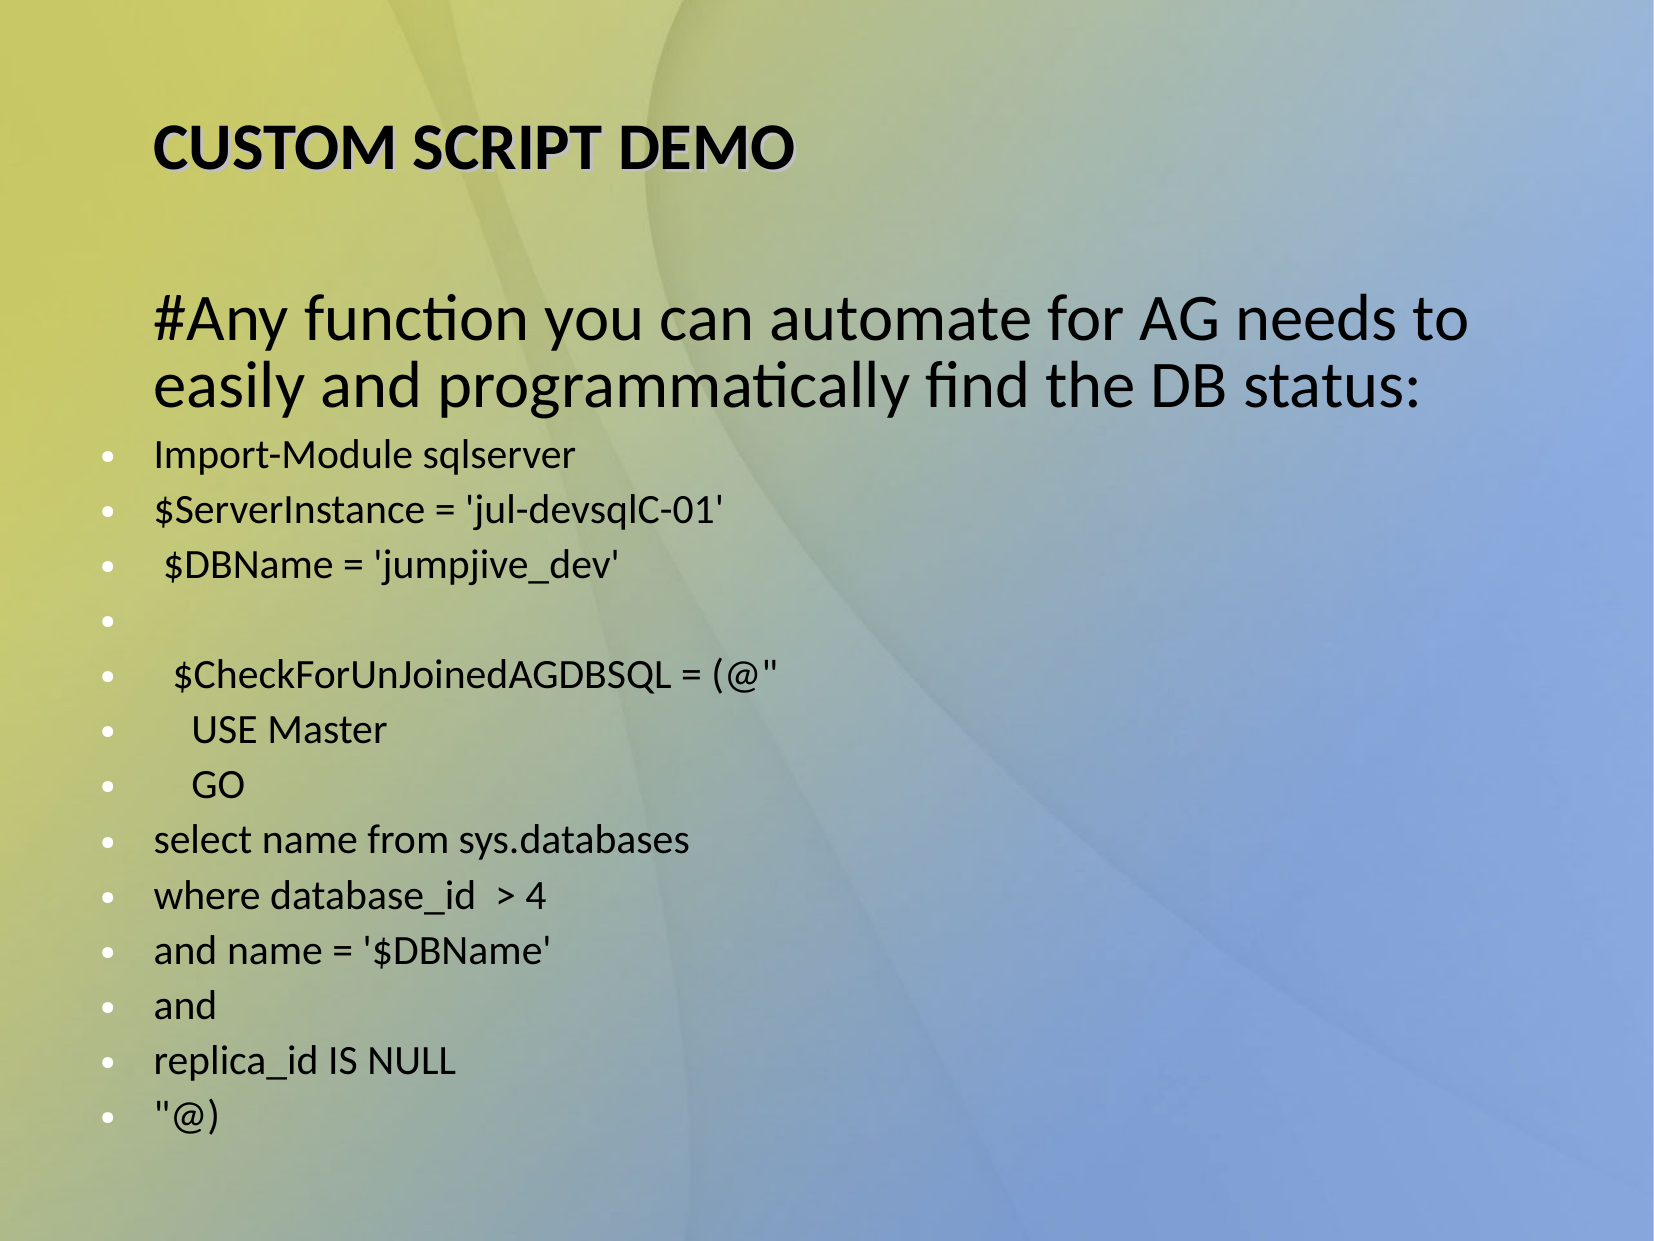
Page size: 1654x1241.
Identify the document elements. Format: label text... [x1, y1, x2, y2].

picture [0, 0, 1654, 1241]
list #Any function you can automate for AG needs to easily and programmatically find the DB status: Import-Module sqlserver $ServerInstance = 'jul-devsqlC-01' $DBName = 'jumpjive_dev' $CheckForUnJoinedAGDBSQL = (@" USE Master GO select name from sys.databases where database_id > 4 and name = '$DBName' and replica_id IS NULL "@) [82, 290, 1571, 1141]
title CUSTOM SCRIPT DEMO [82, 49, 1571, 257]
